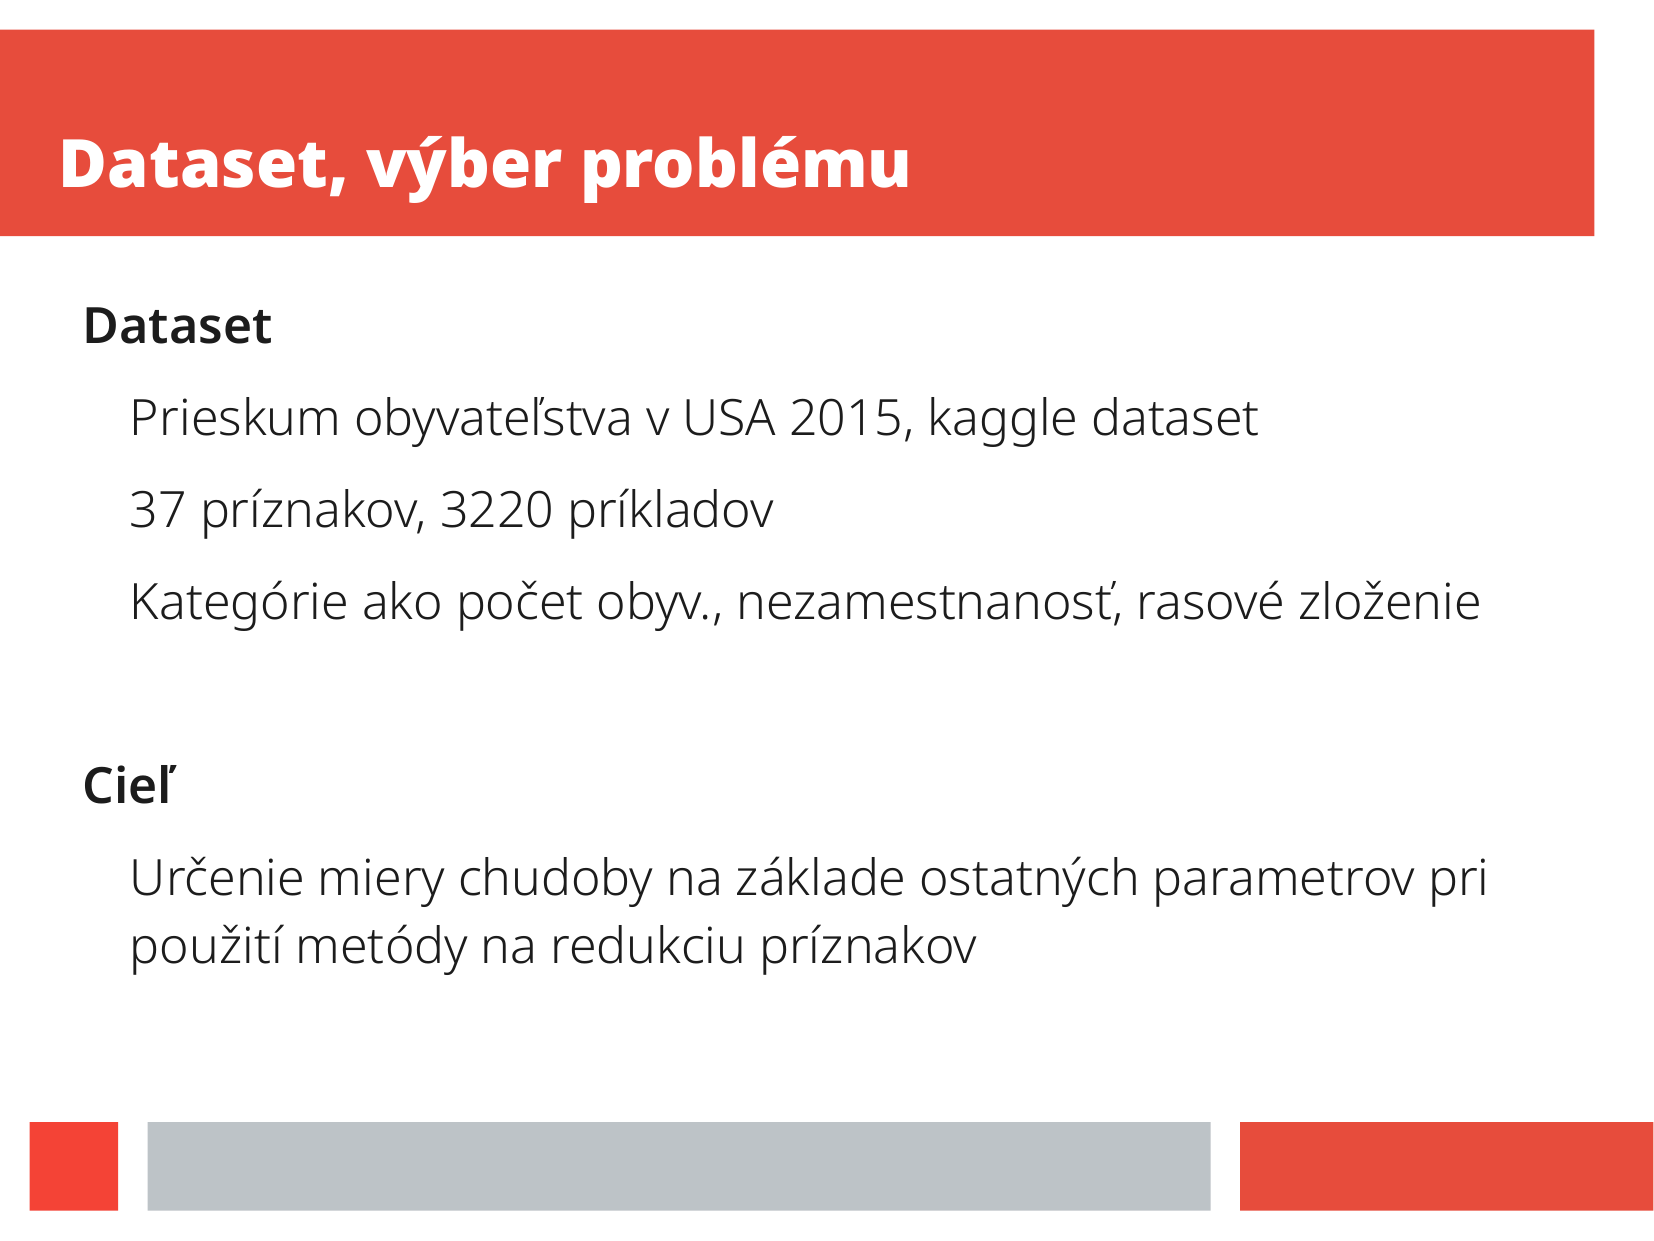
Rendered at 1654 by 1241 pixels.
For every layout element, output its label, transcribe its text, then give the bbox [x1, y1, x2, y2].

list Dataset Prieskum obyvateľstva v USA 2015, kaggle dataset 37 príznakov, 3220 príkladov Kategórie ako počet obyv., nezamestnanosť, rasové zloženie Cieľ Určenie miery chudoby na základe ostatných parametrov pri použití metódy na redukciu príznakov [82, 290, 1571, 1010]
title Dataset, výber problému [59, 59, 1595, 207]
